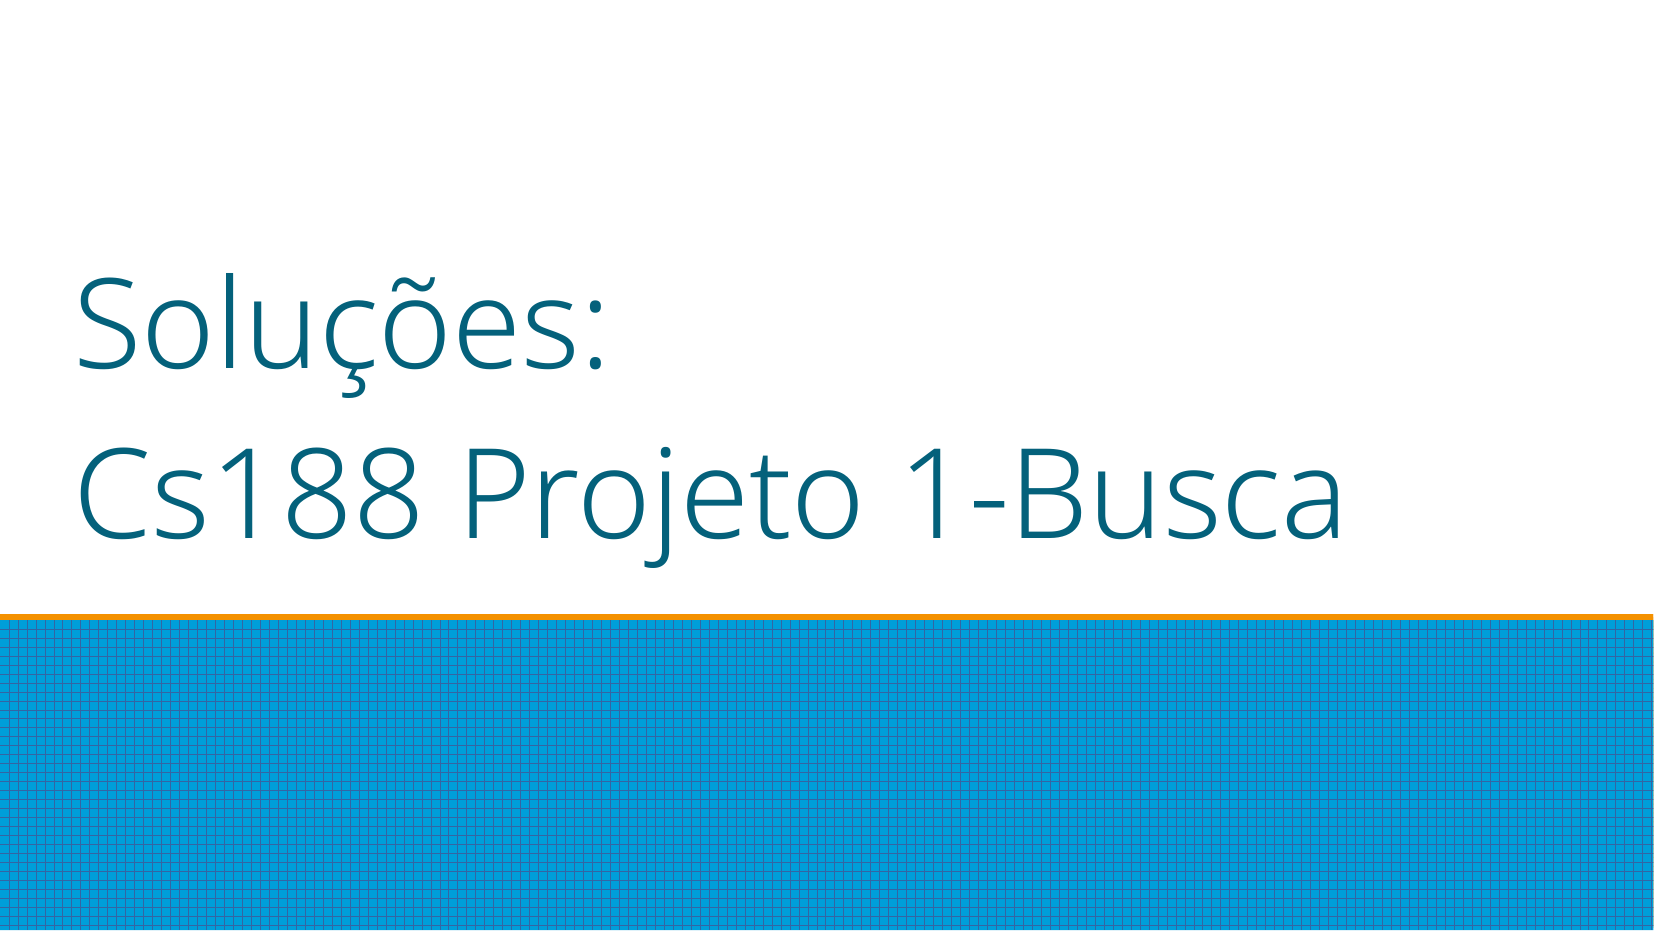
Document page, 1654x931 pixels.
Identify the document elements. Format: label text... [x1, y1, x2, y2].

title Soluções: Cs188 Projeto 1-Busca [73, 44, 1551, 576]
